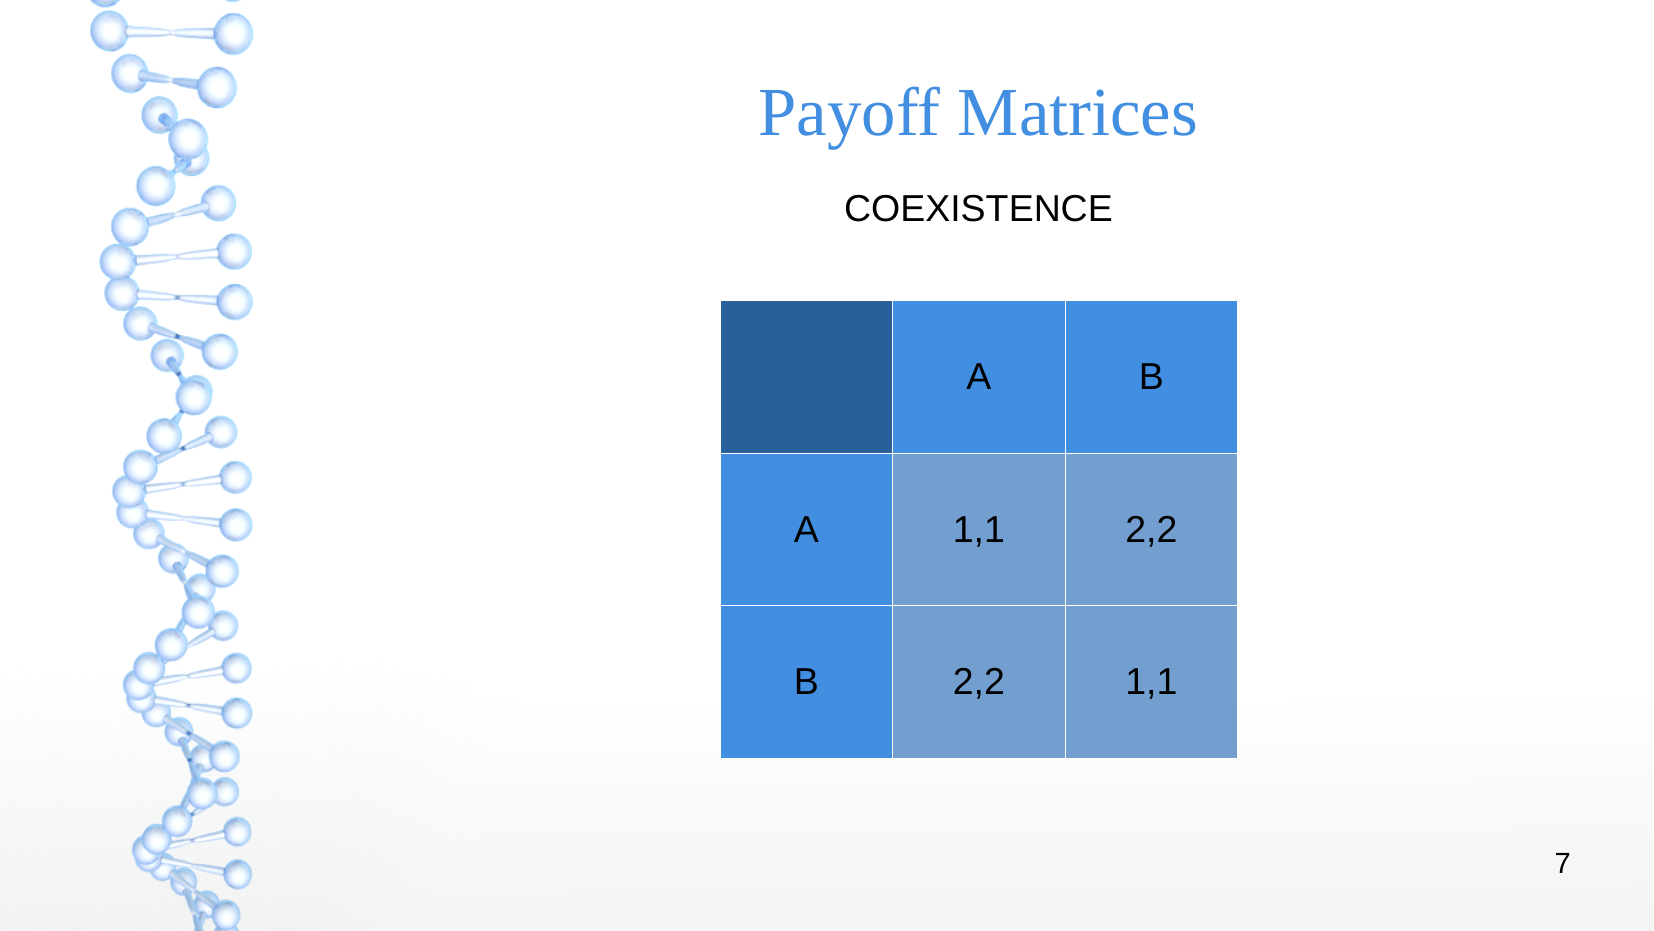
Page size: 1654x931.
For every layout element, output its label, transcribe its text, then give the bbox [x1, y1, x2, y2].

table_cell A [721, 454, 892, 605]
table_header B [1066, 301, 1237, 453]
table_cell B [721, 606, 892, 758]
table_cell 1,1 [1066, 606, 1237, 758]
table_cell 2,2 [1066, 454, 1237, 605]
picture [0, 0, 1654, 931]
table_cell 1,1 [893, 454, 1065, 605]
text_box COEXISTENCE [303, 180, 1654, 237]
table_header [721, 301, 892, 453]
table_header A [893, 301, 1065, 453]
table_cell 2,2 [893, 606, 1065, 758]
title Payoff Matrices [303, 35, 1654, 180]
